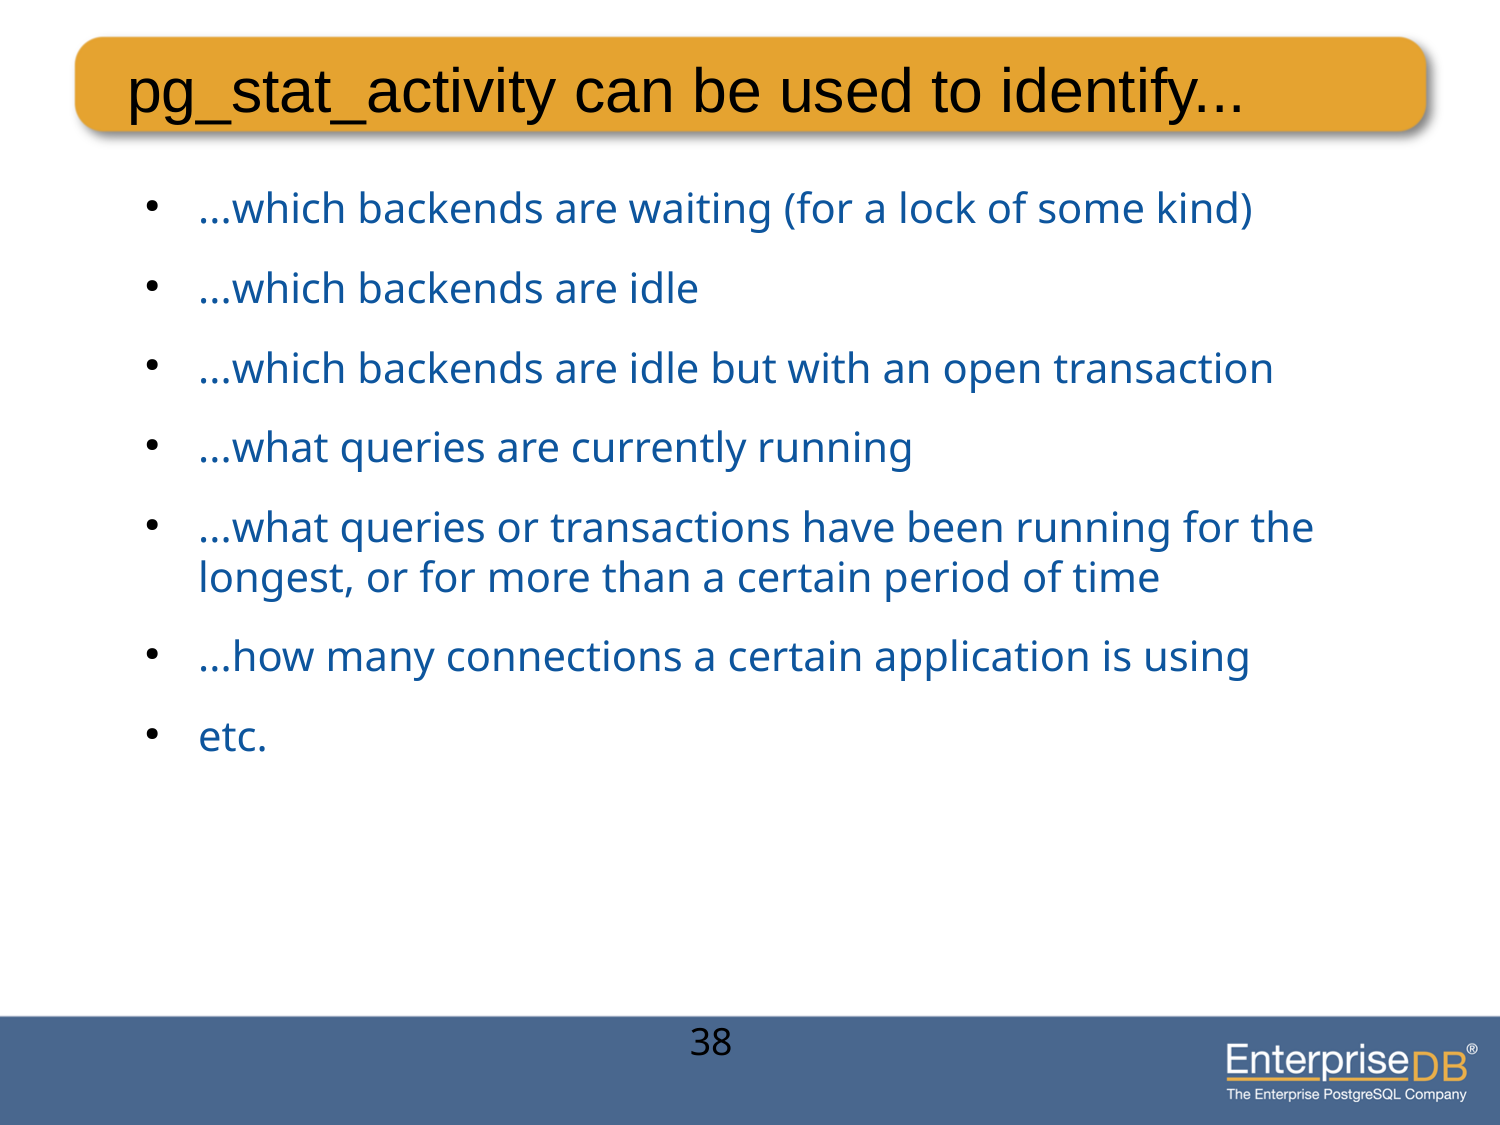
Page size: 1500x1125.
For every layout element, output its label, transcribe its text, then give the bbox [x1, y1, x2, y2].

picture [0, 0, 1500, 1125]
list ...which backends are waiting (for a lock of some kind) ...which backends are idle ...which backends are idle but with an open transaction ...what queries are currently running ...what queries or transactions have been running for the longest, or for more than a certain period of time ...how many connections a certain application is using etc. [112, 174, 1388, 963]
title pg_stat_activity can be used to identify... [112, 37, 1388, 138]
slide_number <number> [675, 1010, 825, 1125]
